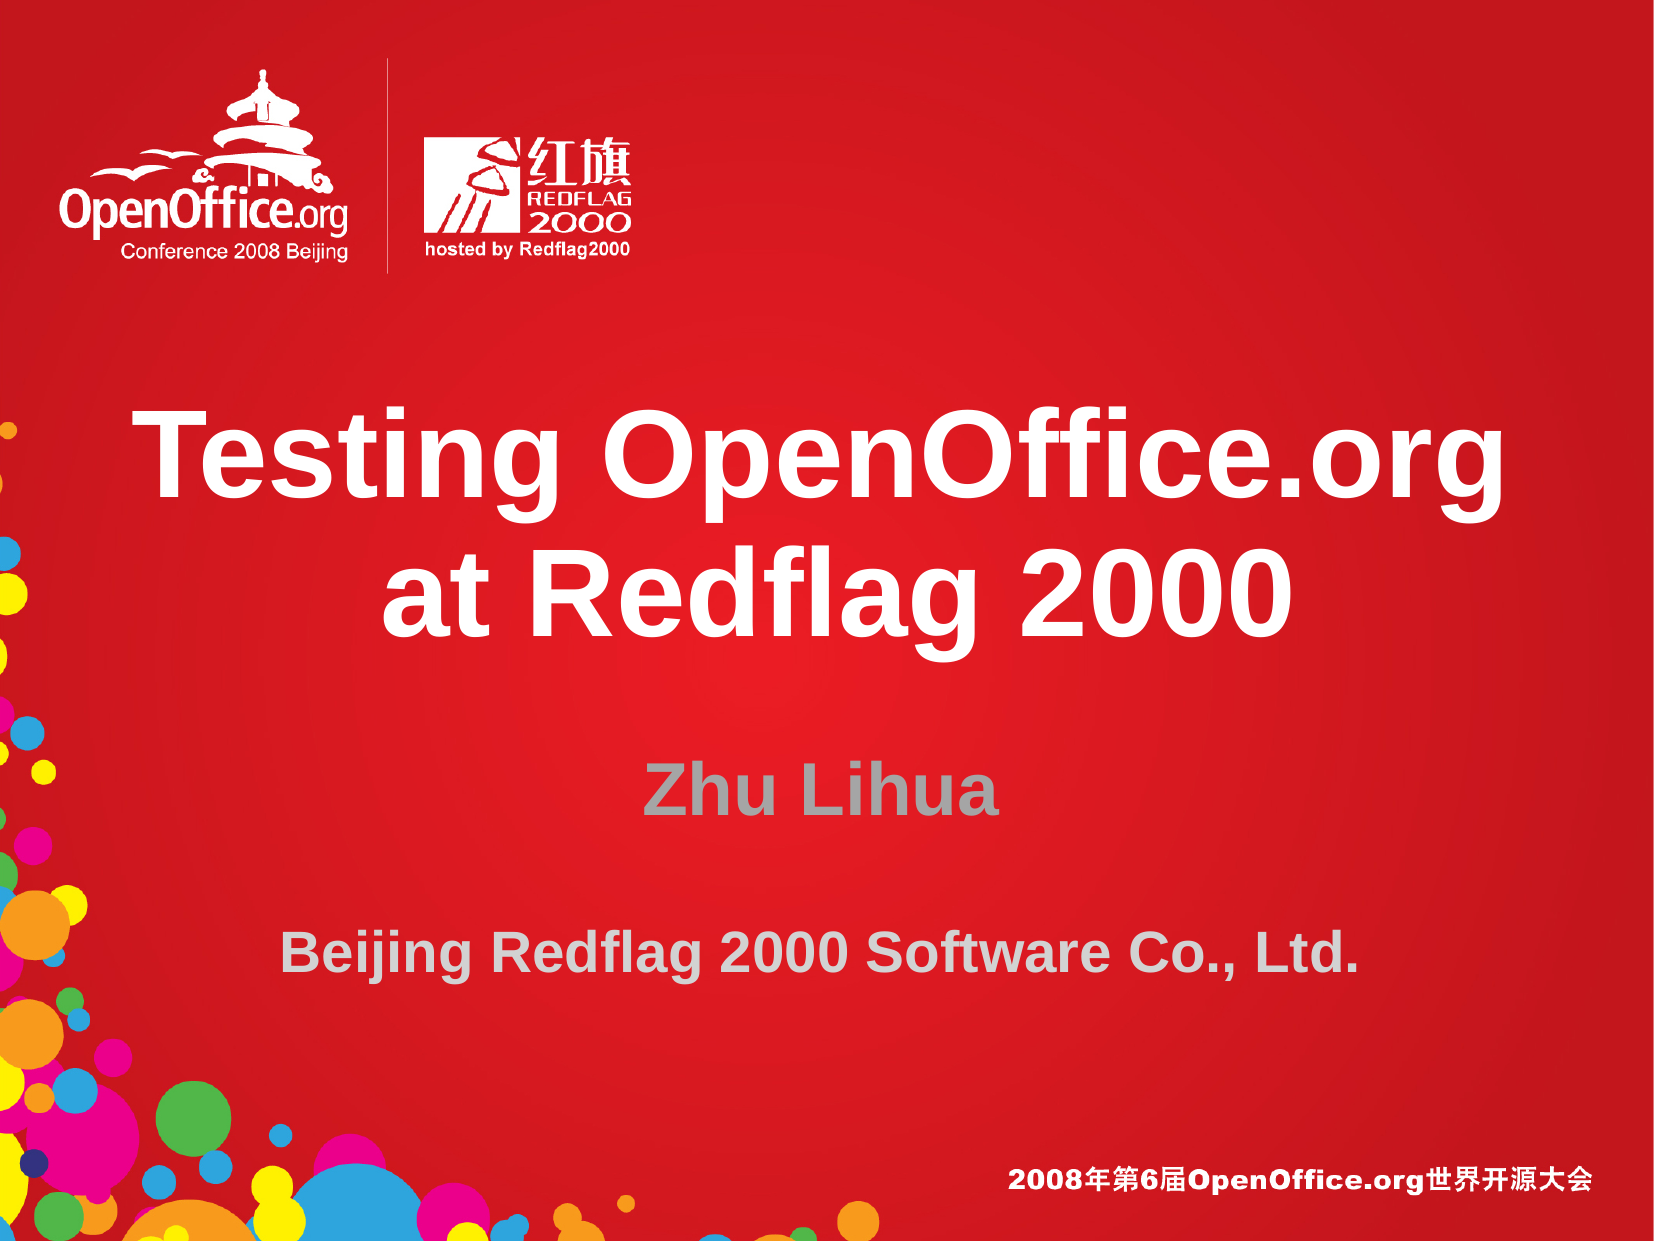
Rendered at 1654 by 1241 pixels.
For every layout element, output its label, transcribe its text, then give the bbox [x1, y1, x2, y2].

title Zhu Lihua [76, 693, 1565, 856]
title Beijing Redflag 2000 Software Co., Ltd. [76, 856, 1565, 1049]
title Testing OpenOffice.org at Redflag 2000 [76, 383, 1565, 664]
picture [0, 0, 1654, 1241]
